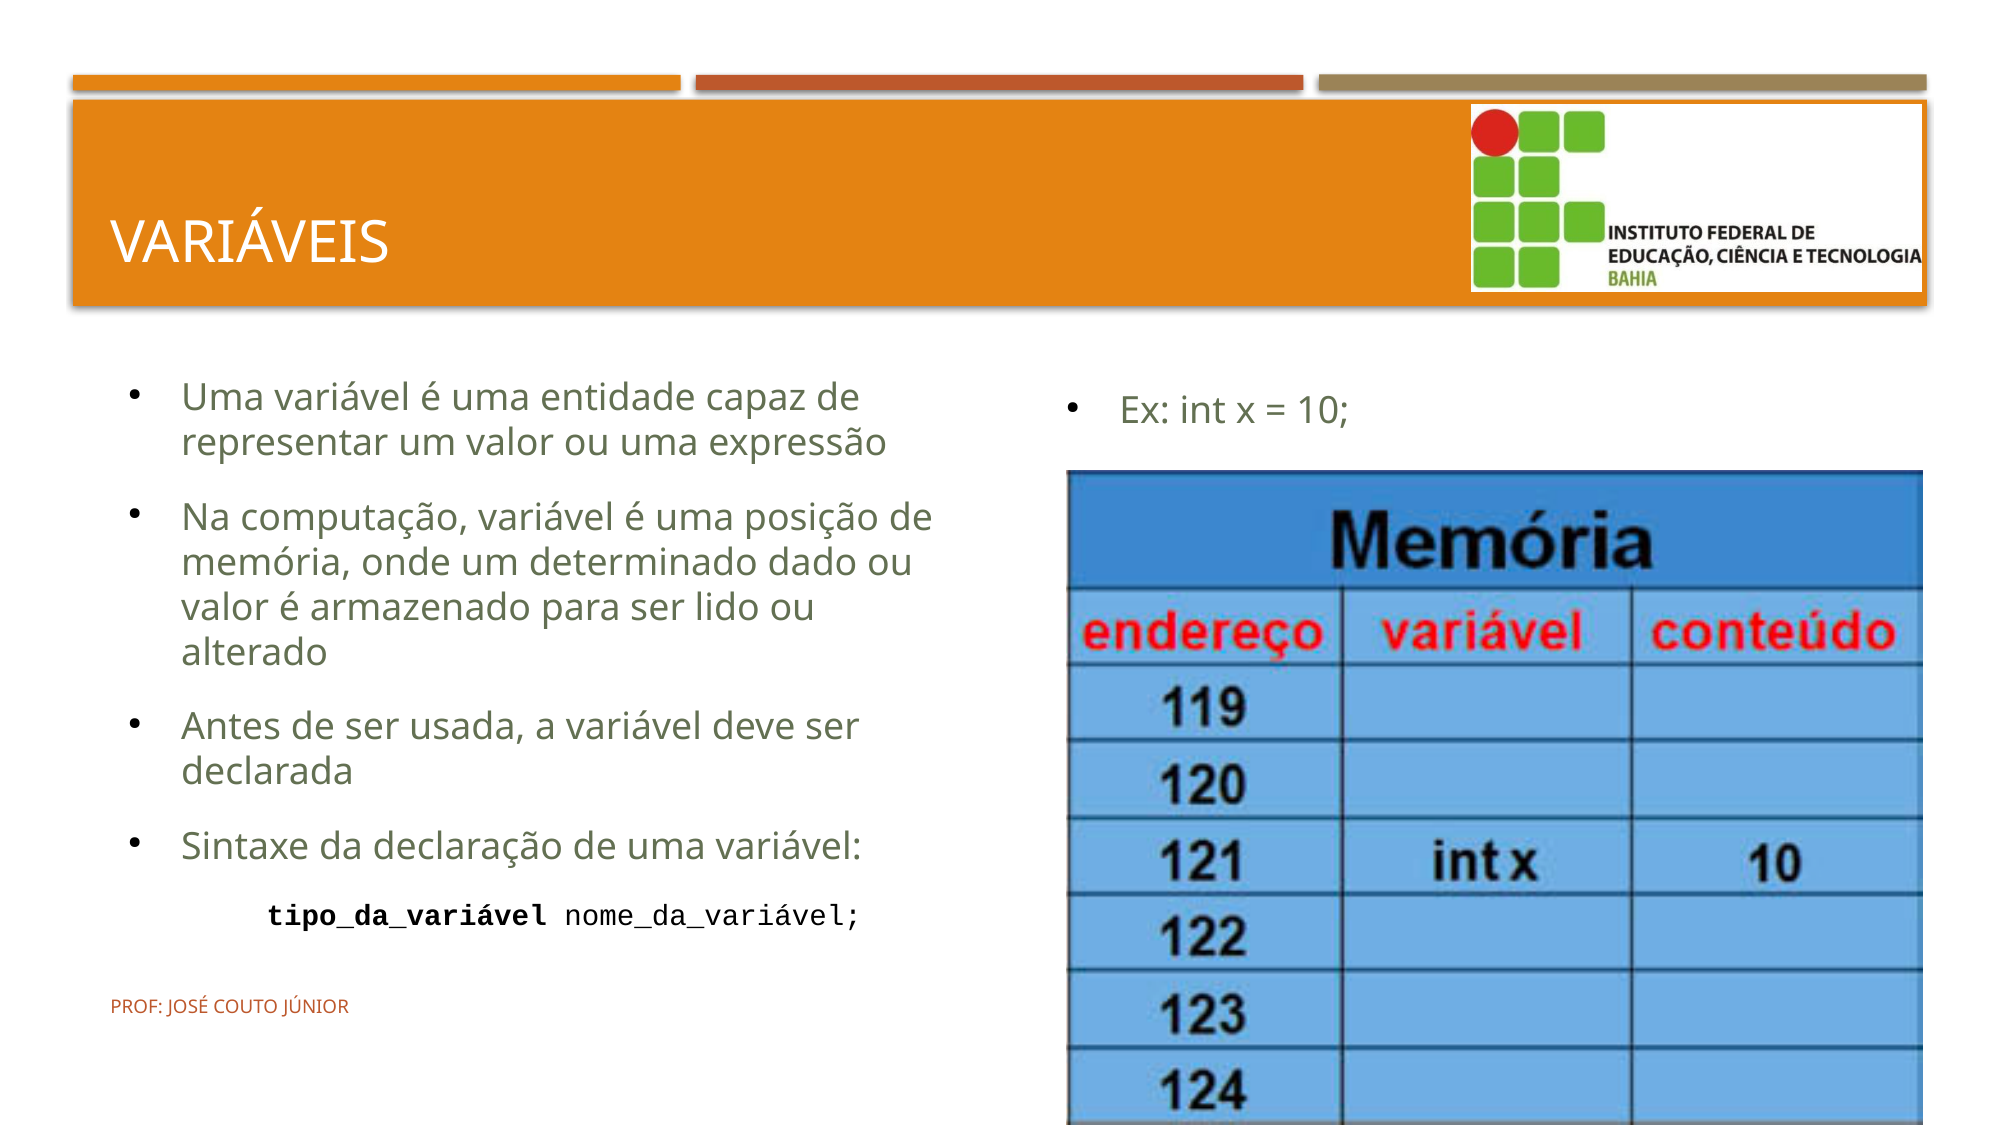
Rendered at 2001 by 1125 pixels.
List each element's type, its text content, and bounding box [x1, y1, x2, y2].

footer Prof: José Couto Júnior [95, 976, 1066, 1037]
list Ex: int x = 10; [1033, 378, 1923, 975]
picture [1066, 470, 1923, 1125]
picture [1471, 104, 1922, 292]
title Variáveis [95, 119, 1471, 282]
list Uma variável é uma entidade capaz de representar um valor ou uma expressão Na computação, variável é uma posição de memória, onde um determinado dado ou valor é armazenado para ser lido ou alterado Antes de ser usada, a variável deve ser declarada Sintaxe da declaração de uma variável: tipo_da_variável nome_da_variável; [95, 365, 985, 962]
